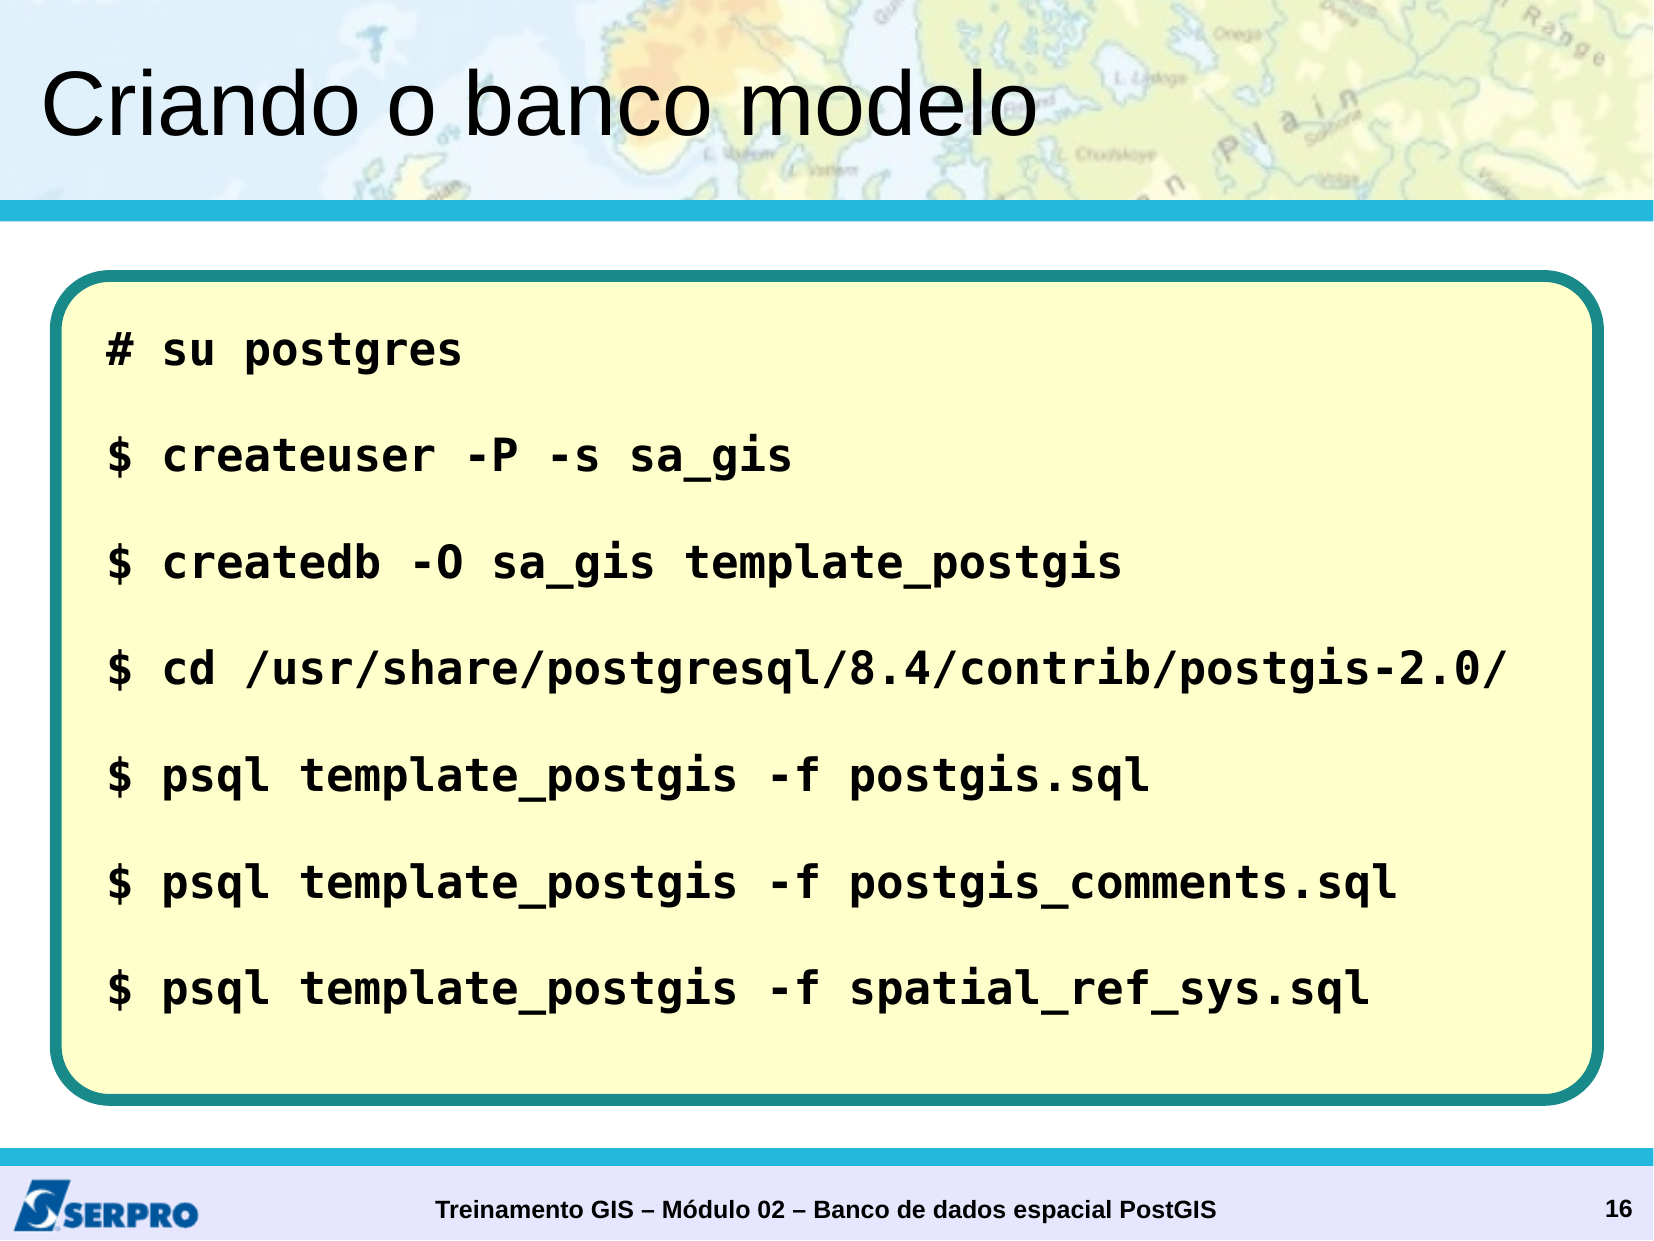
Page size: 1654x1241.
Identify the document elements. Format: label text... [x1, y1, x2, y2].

text_box [55, 276, 1598, 1100]
title Criando o banco modelo [40, 49, 1614, 159]
text_box # su postgres $ createuser -P -s sa_gis $ createdb -O sa_gis template_postgis $ cd /usr/share/postgresql/8.4/contrib/postgis-2.0/ $ psql template_postgis -f postgis.sql $ psql template_postgis -f postgis_comments.sql $ psql template_postgis -f spatial_ref_sys.sql [91, 315, 1563, 1023]
picture [10, 1177, 201, 1235]
